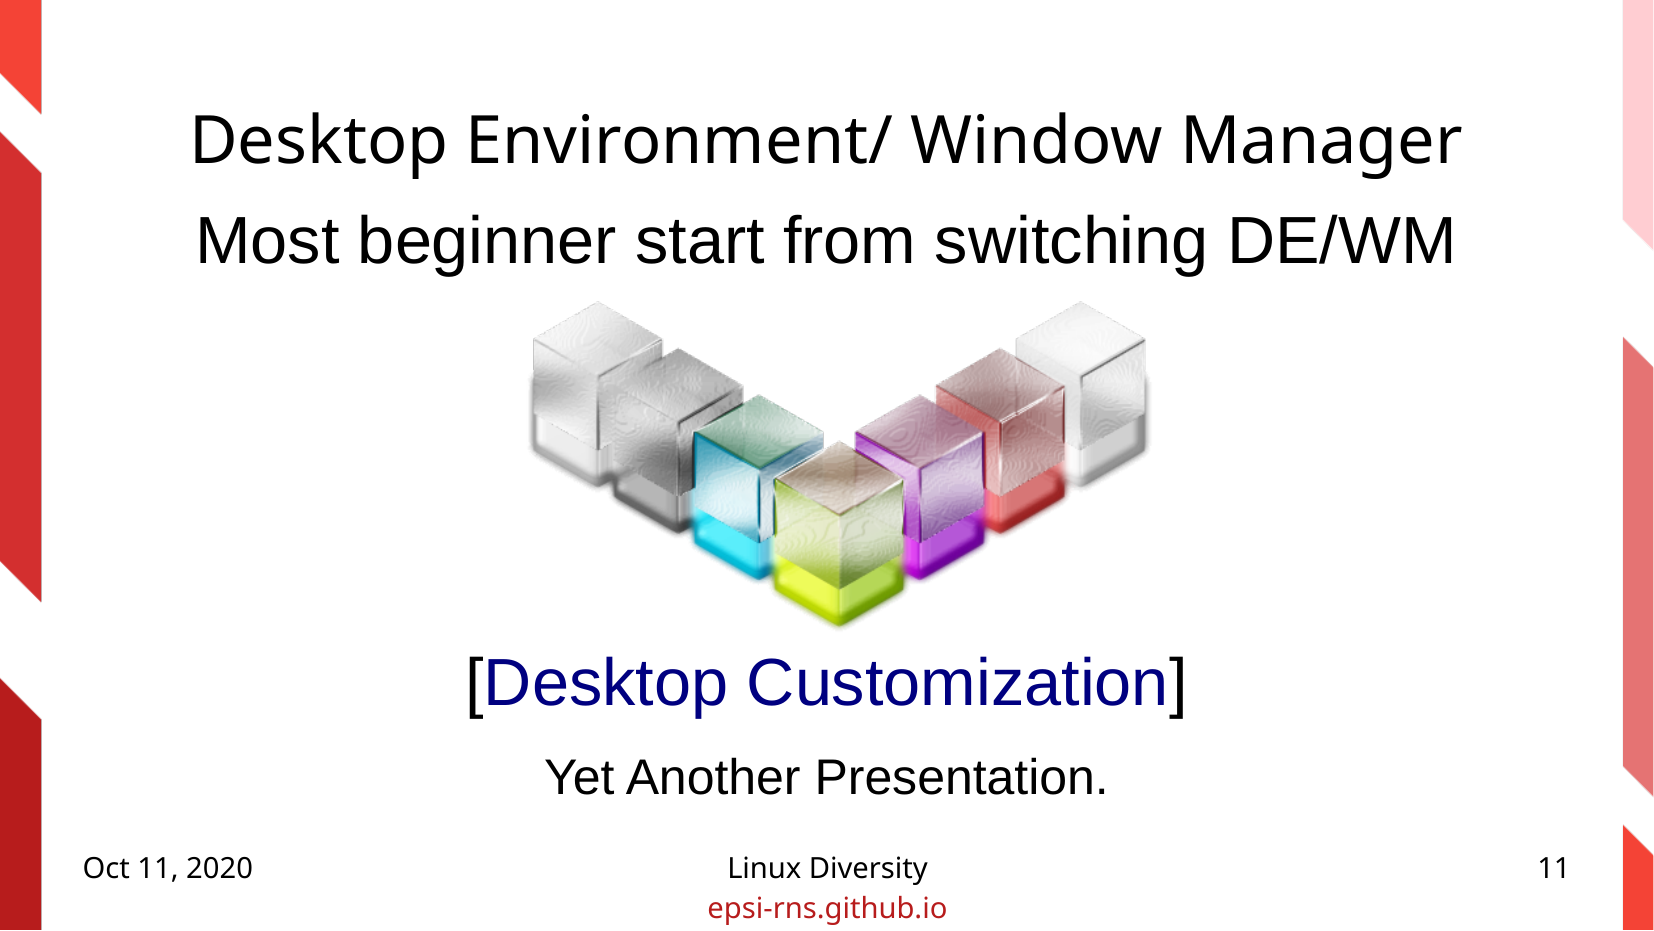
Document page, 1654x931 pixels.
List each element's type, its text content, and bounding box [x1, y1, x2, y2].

list [Desktop Customization] Yet Another Presentation. [82, 645, 1571, 817]
picture [0, 0, 1654, 930]
title Desktop Environment/ Window Manager [82, 59, 1571, 202]
list Most beginner start from switching DE/WM [82, 202, 1571, 301]
